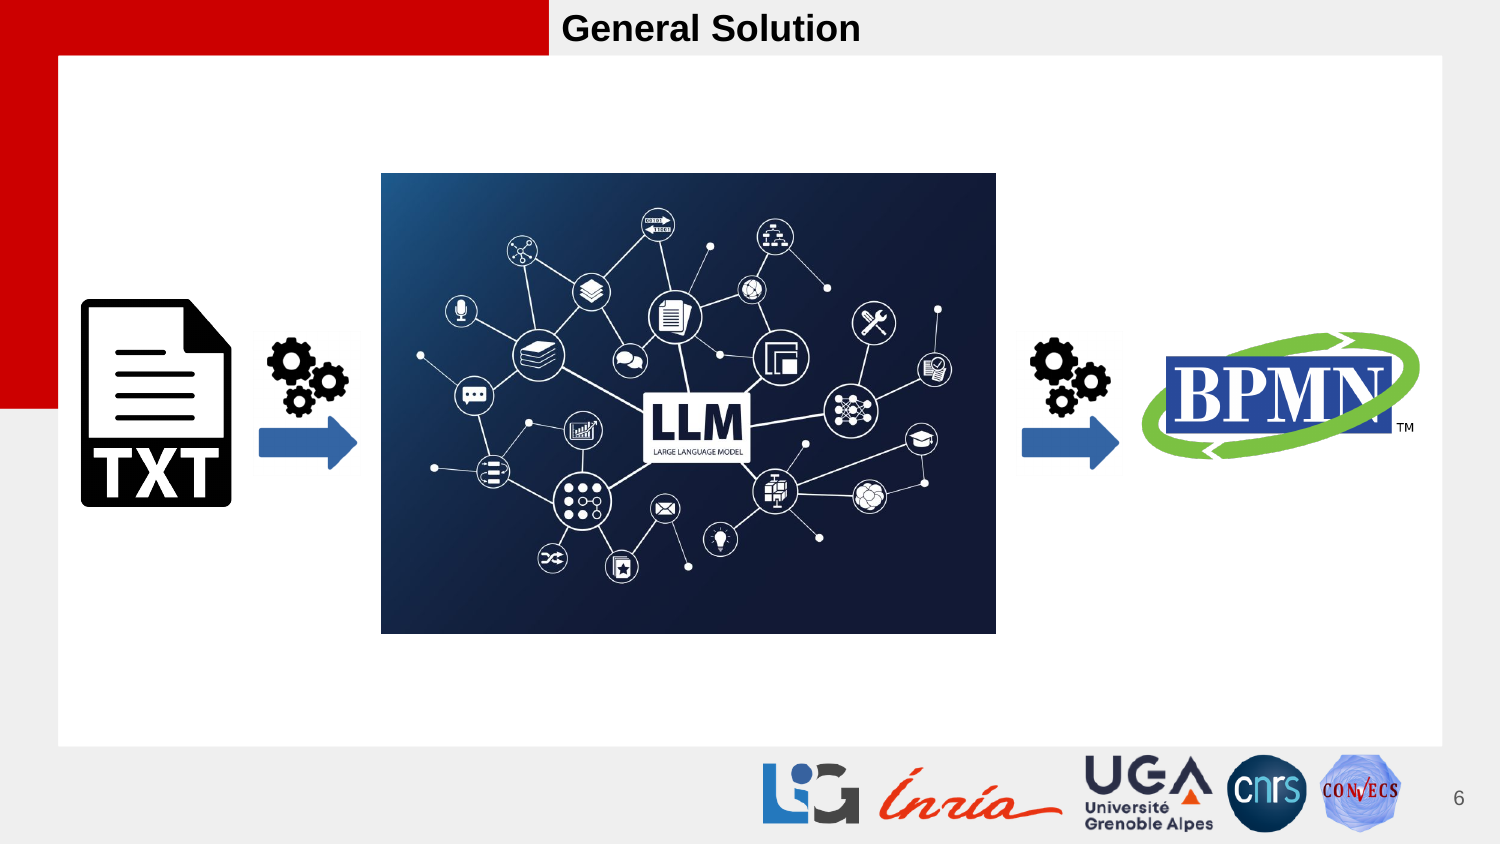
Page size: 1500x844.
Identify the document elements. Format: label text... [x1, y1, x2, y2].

picture [0, 0, 1500, 844]
text_box General Solution [546, 0, 1441, 55]
slide_number <number> [1389, 764, 1480, 830]
